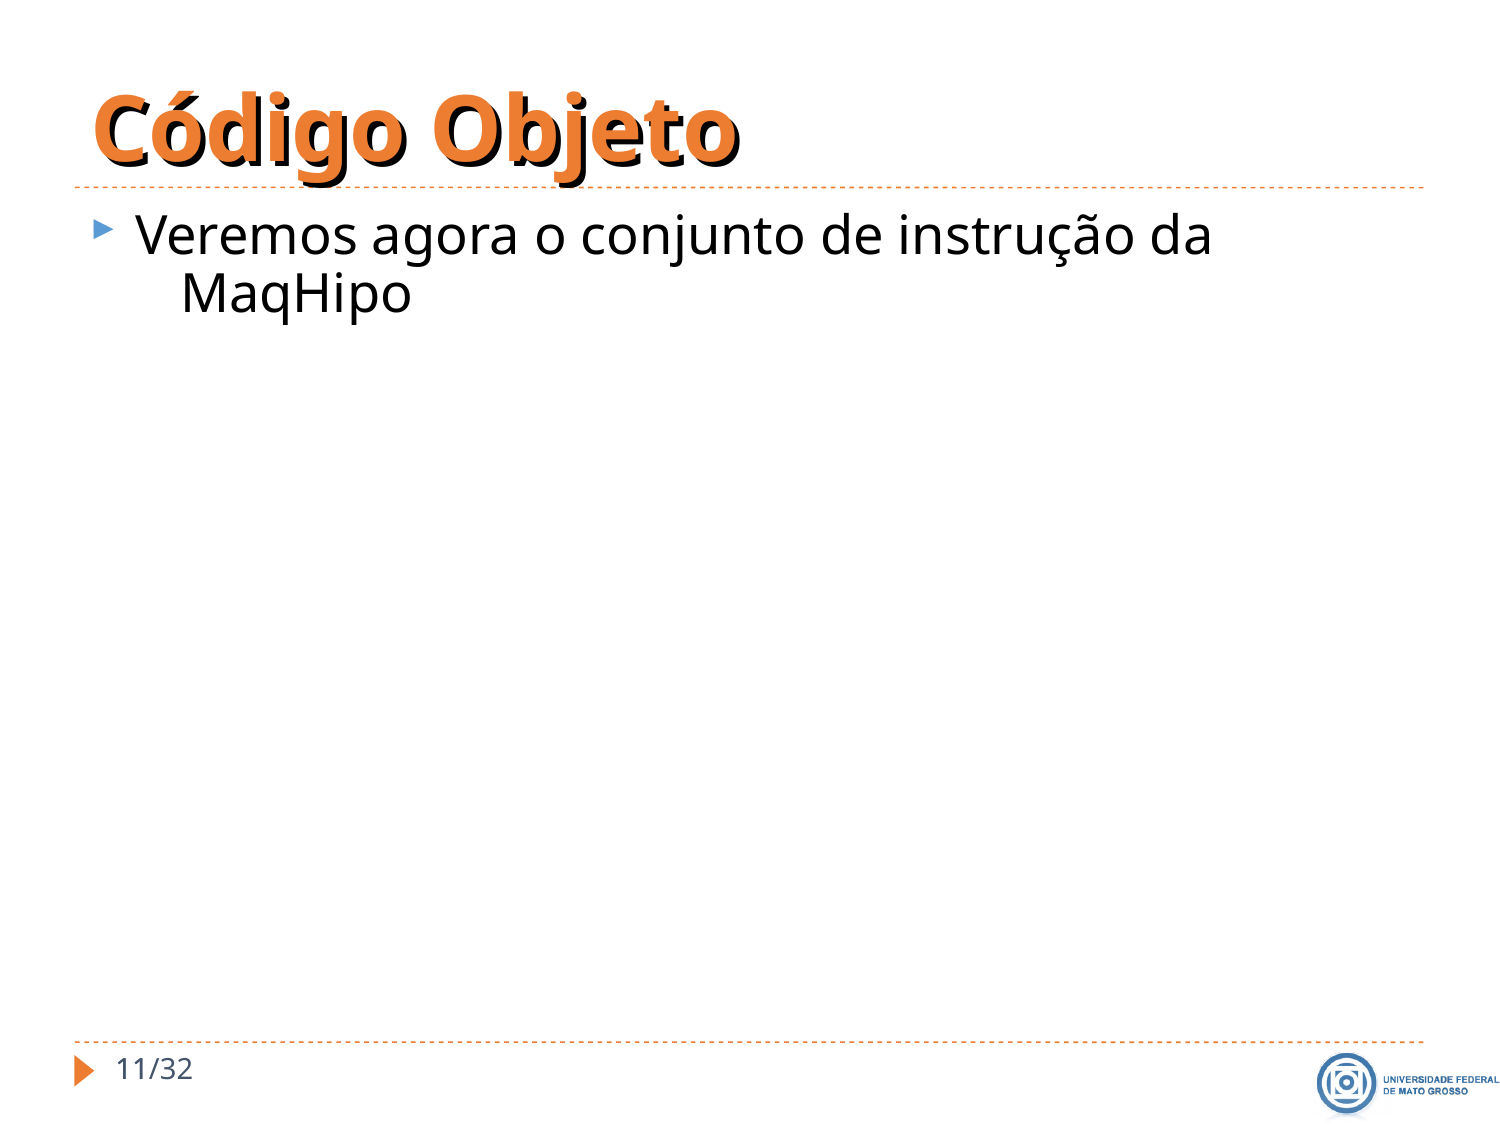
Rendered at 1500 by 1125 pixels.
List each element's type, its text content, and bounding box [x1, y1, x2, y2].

list Veremos agora o conjunto de instrução da MaqHipo [75, 200, 1426, 1011]
title Código Objeto [75, 24, 1426, 188]
picture [1311, 1048, 1500, 1122]
text_box <número> [100, 1042, 426, 1103]
